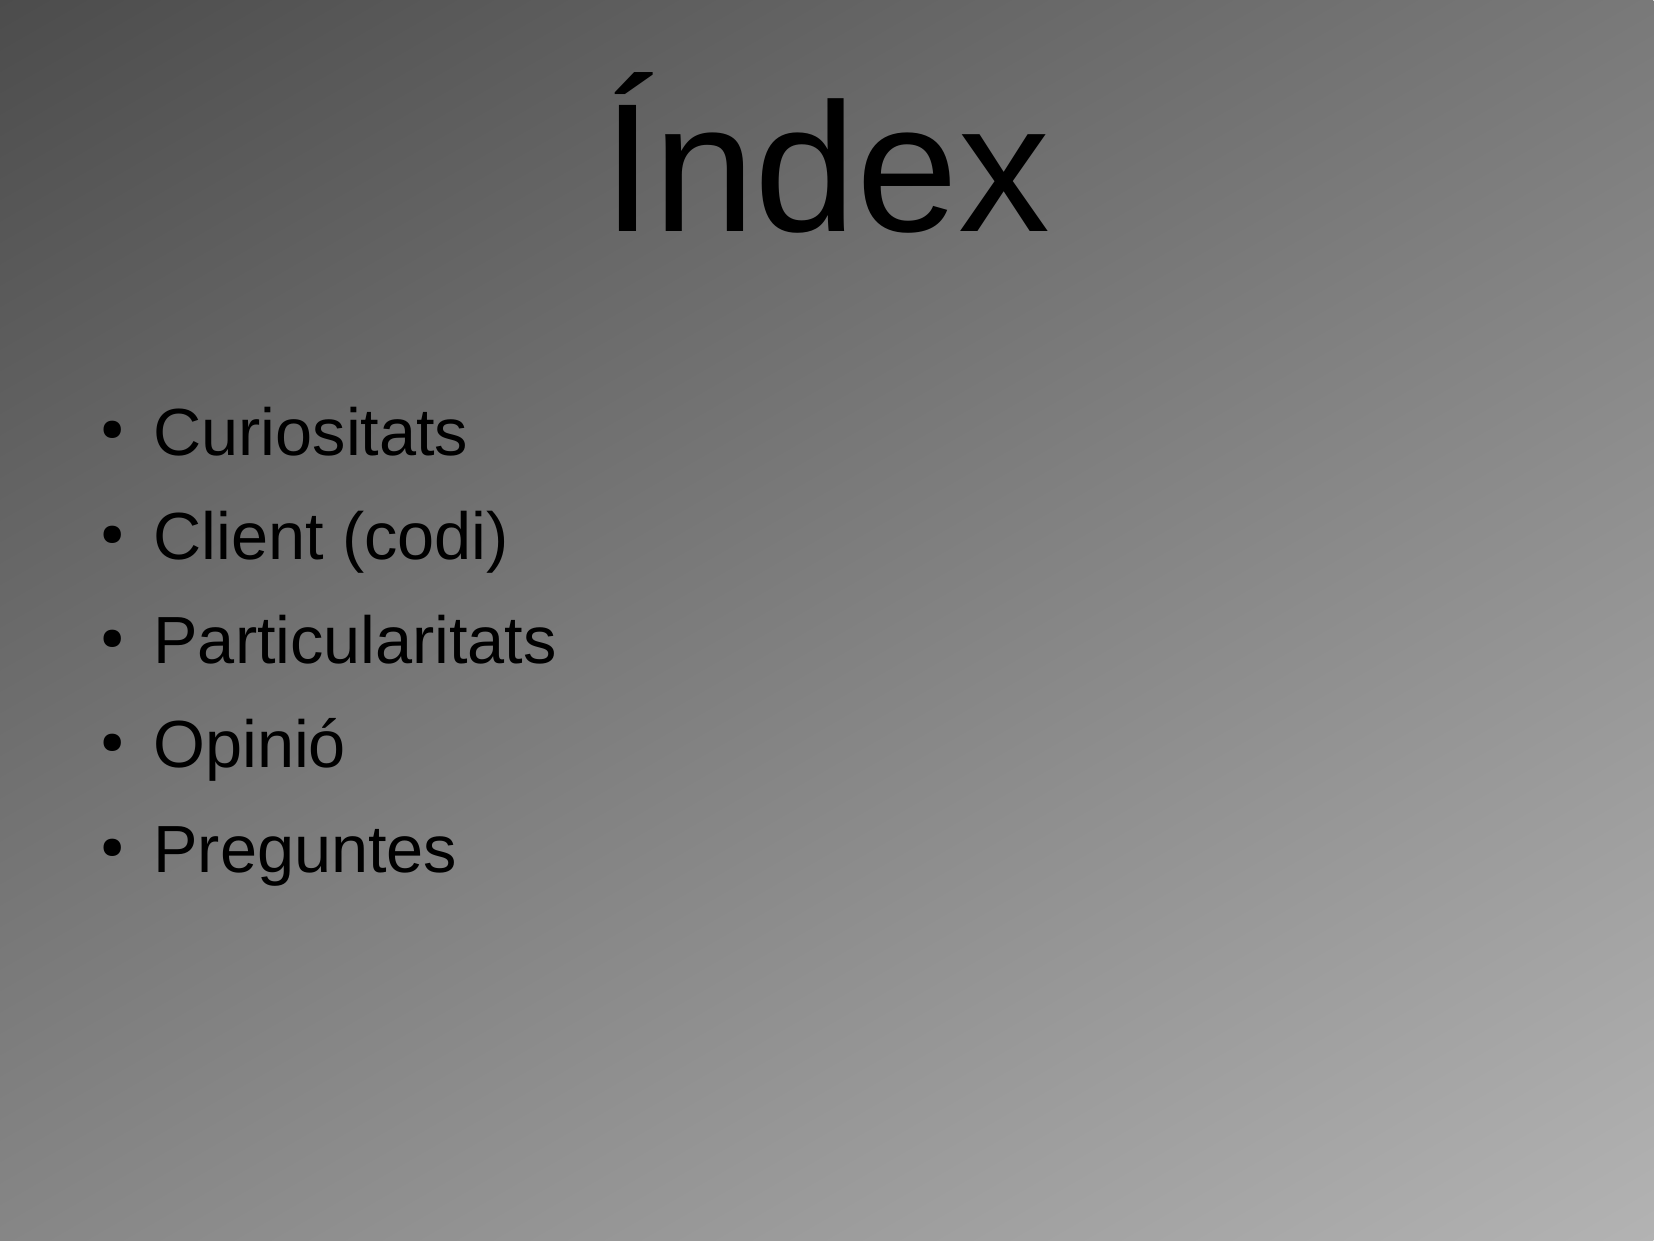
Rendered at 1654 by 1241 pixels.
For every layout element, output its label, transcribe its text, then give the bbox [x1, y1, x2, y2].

list Curiositats Client (codi) Particularitats Opinió Preguntes [82, 290, 1571, 1010]
title Índex [82, 64, 1571, 272]
